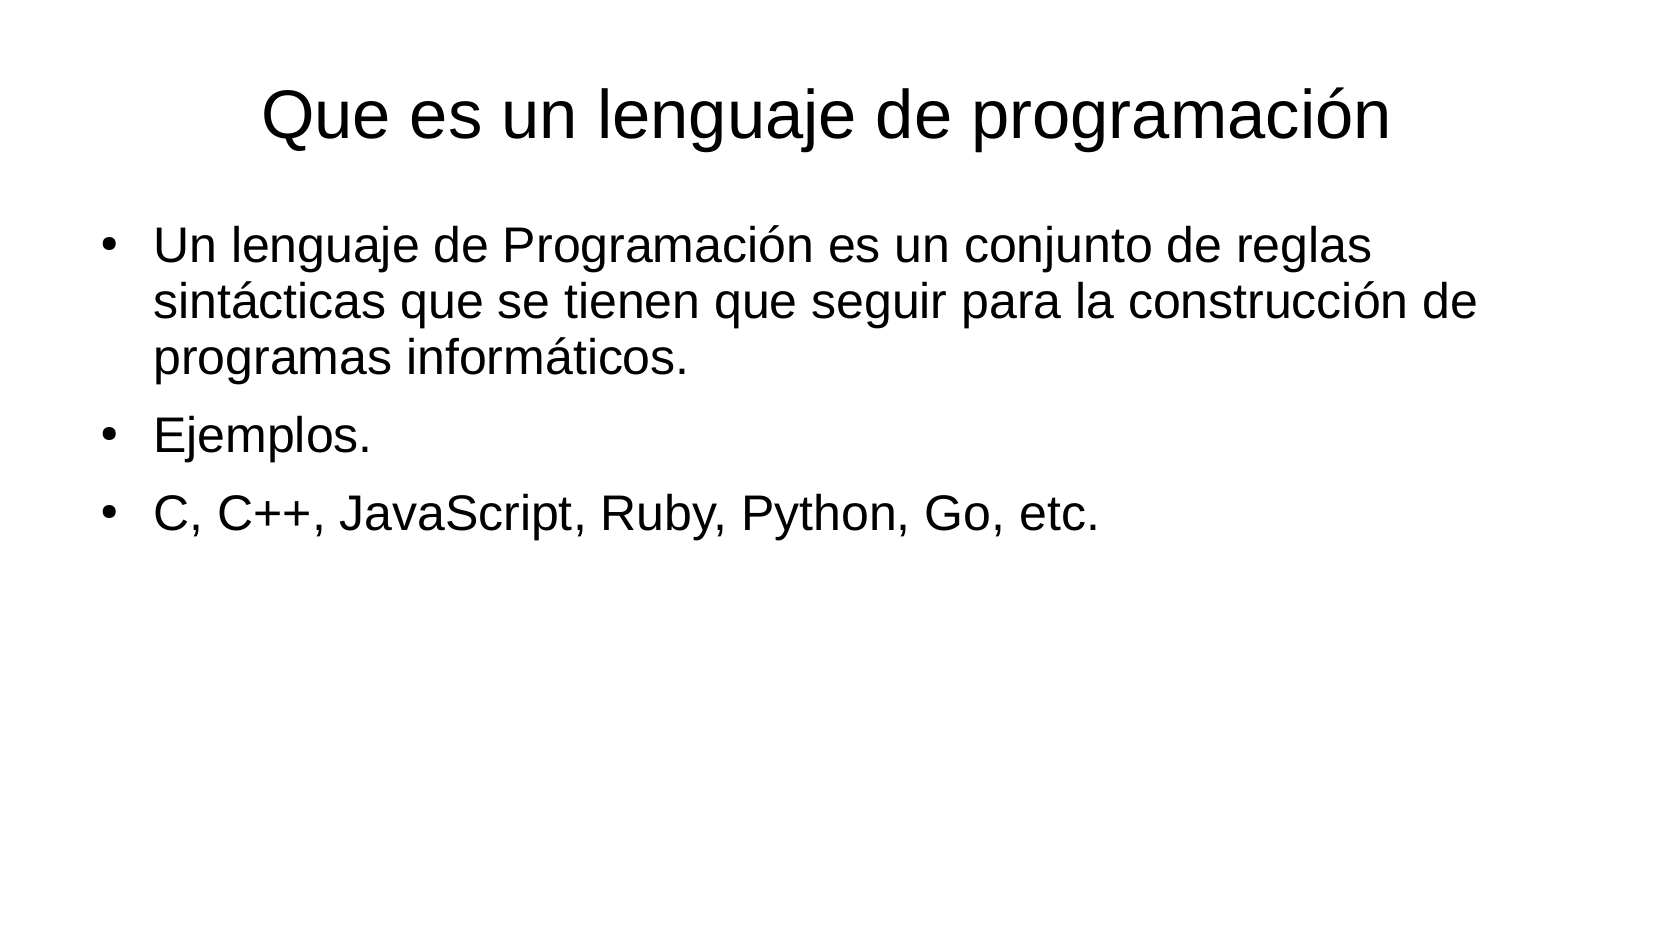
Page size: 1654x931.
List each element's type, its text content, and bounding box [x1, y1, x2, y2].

title Que es un lenguaje de programación [82, 37, 1571, 193]
list Un lenguaje de Programación es un conjunto de reglas sintácticas que se tienen que seguir para la construcción de programas informáticos. Ejemplos. C, C++, JavaScript, Ruby, Python, Go, etc. [82, 217, 1571, 758]
